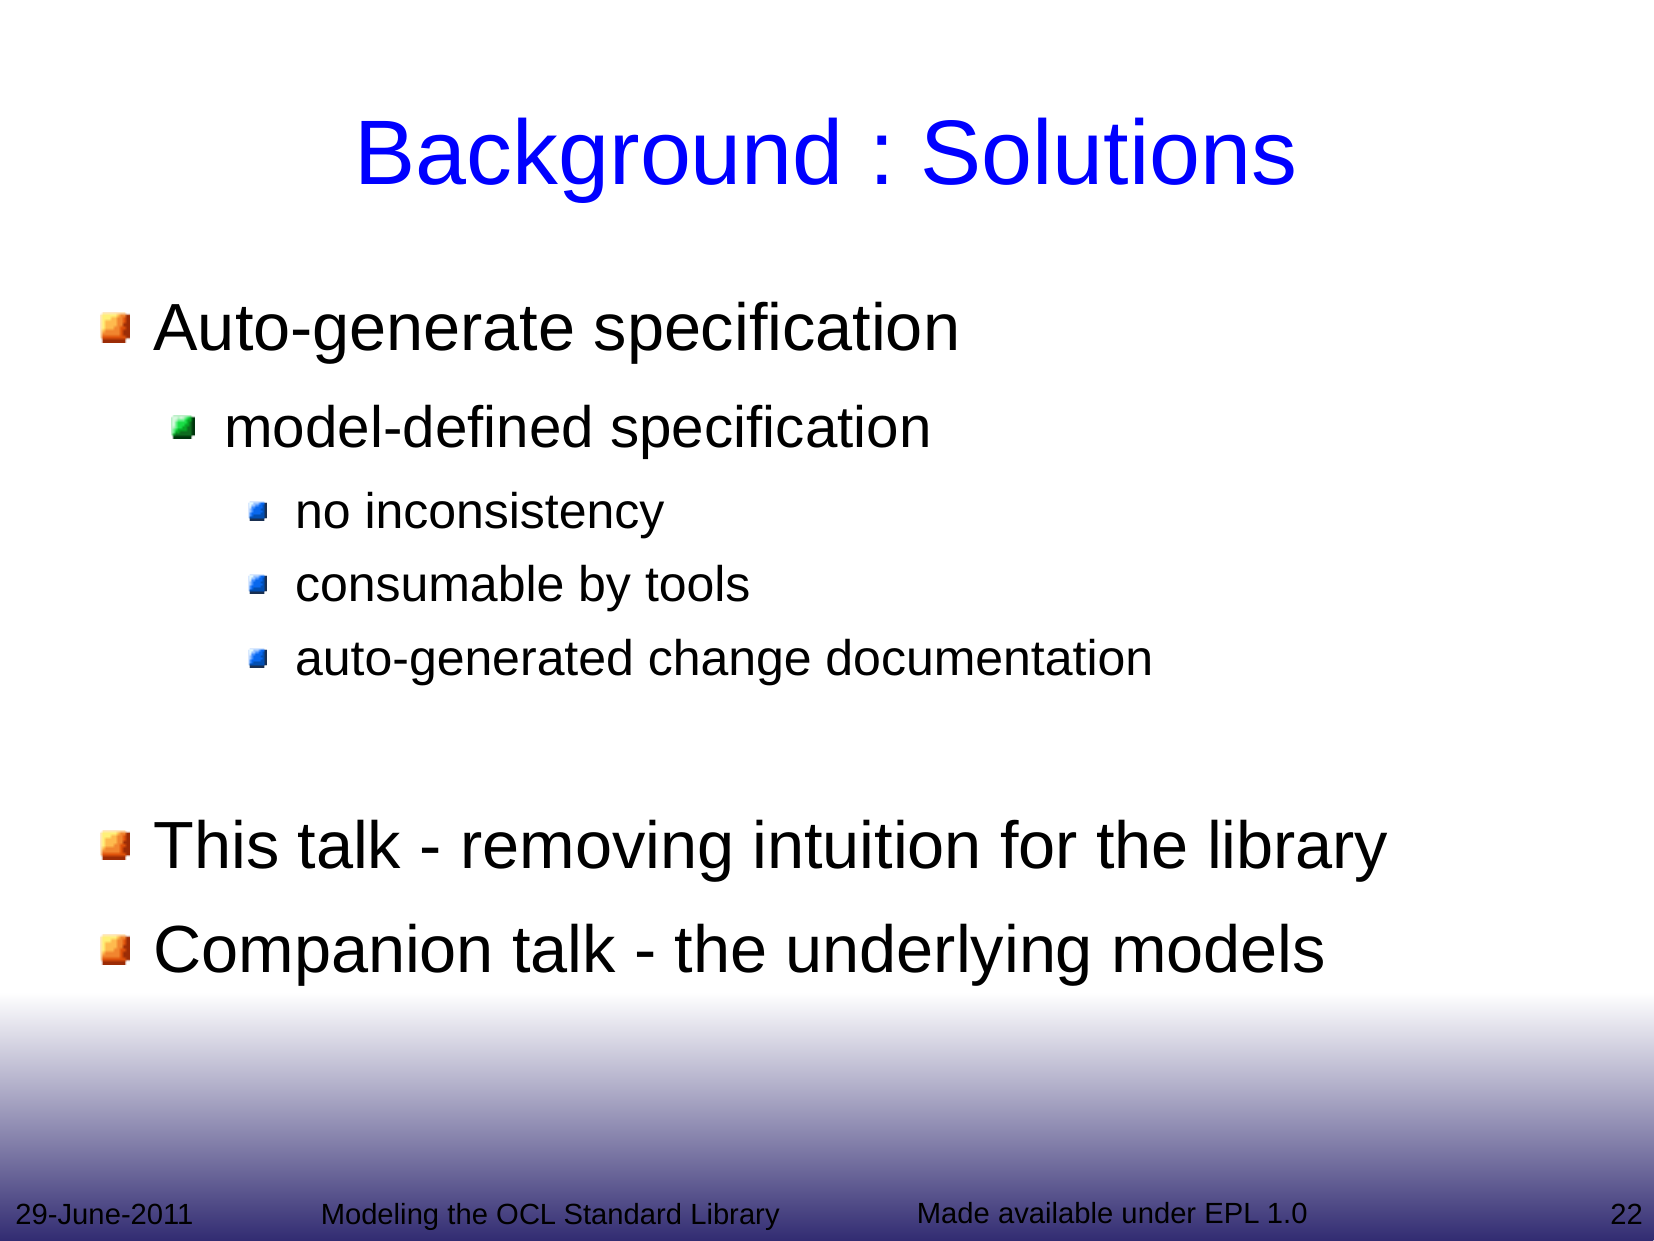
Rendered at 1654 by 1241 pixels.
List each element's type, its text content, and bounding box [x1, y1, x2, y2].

title Background : Solutions [82, 49, 1571, 257]
list Auto-generate specification model-defined specification no inconsistency consumable by tools auto-generated change documentation This talk - removing intuition for the library Companion talk - the underlying models [82, 290, 1571, 1109]
